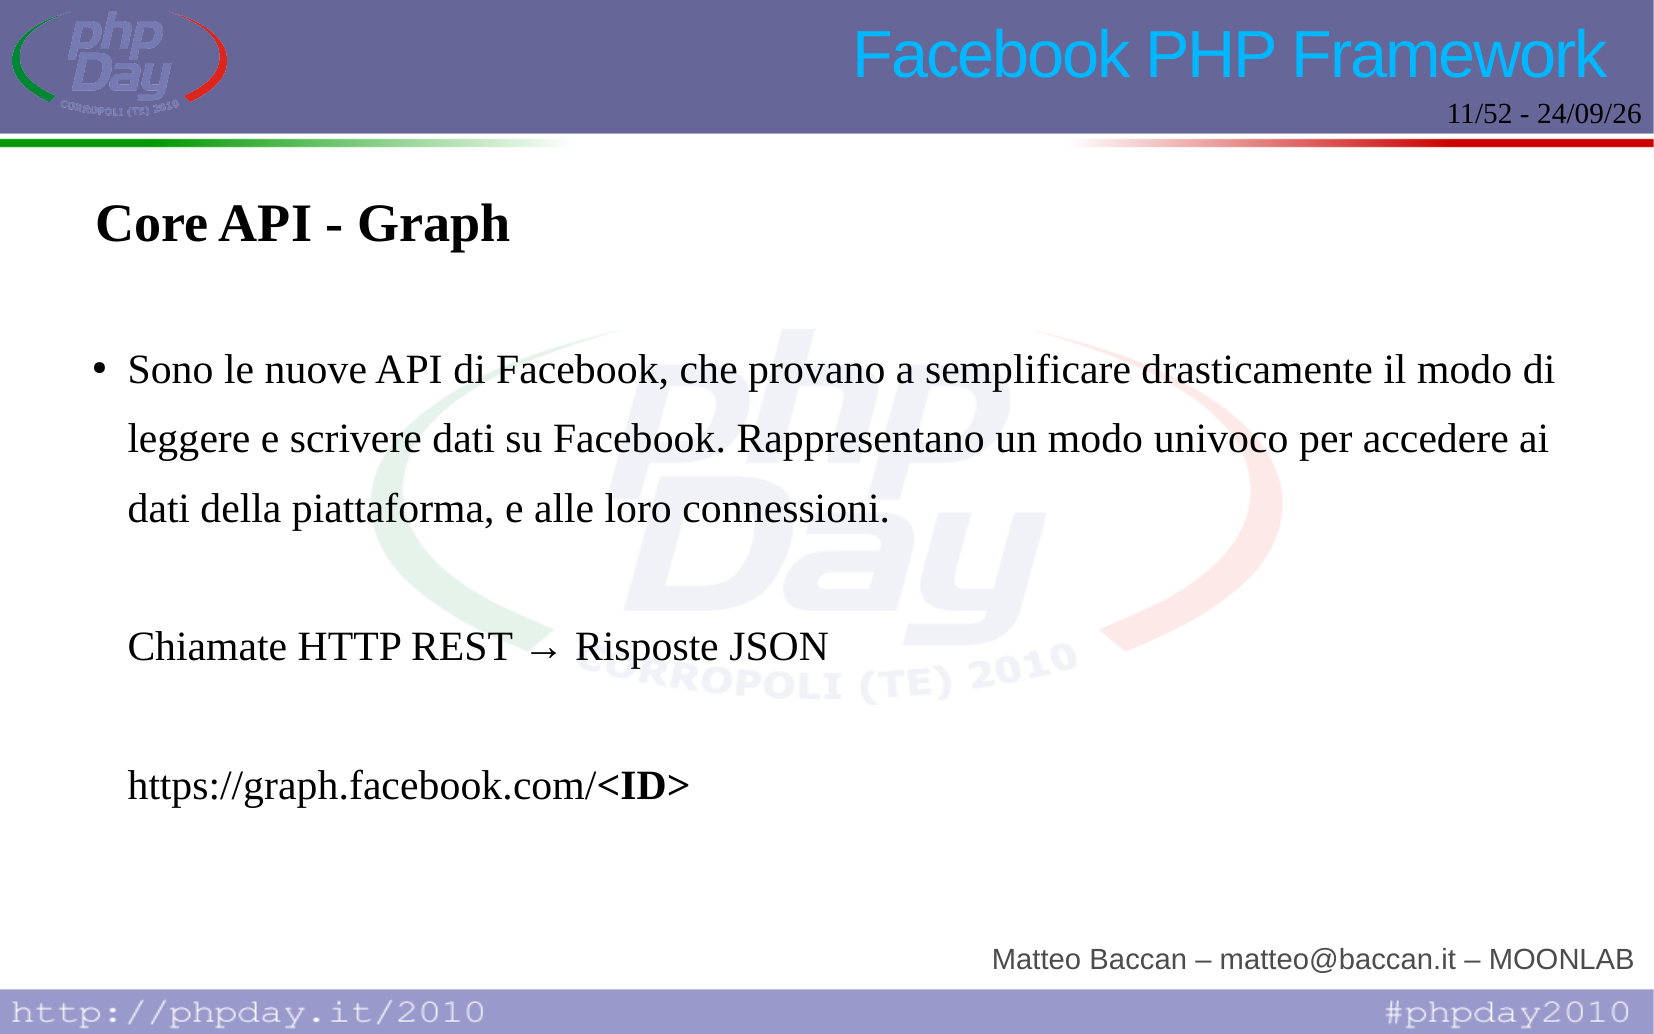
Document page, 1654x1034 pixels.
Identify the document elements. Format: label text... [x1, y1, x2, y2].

title Facebook PHP Framework [132, 5, 1609, 103]
picture [0, 0, 1654, 1034]
text_box Core API - Graph Sono le nuove API di Facebook, che provano a semplificare drasticamente il modo di leggere e scrivere dati su Facebook. Rappresentano un modo univoco per accedere ai dati della piattaforma, e alle loro connessioni. Chiamate HTTP REST → Risposte JSON https://graph.facebook.com/<ID> [6, 156, 1649, 939]
